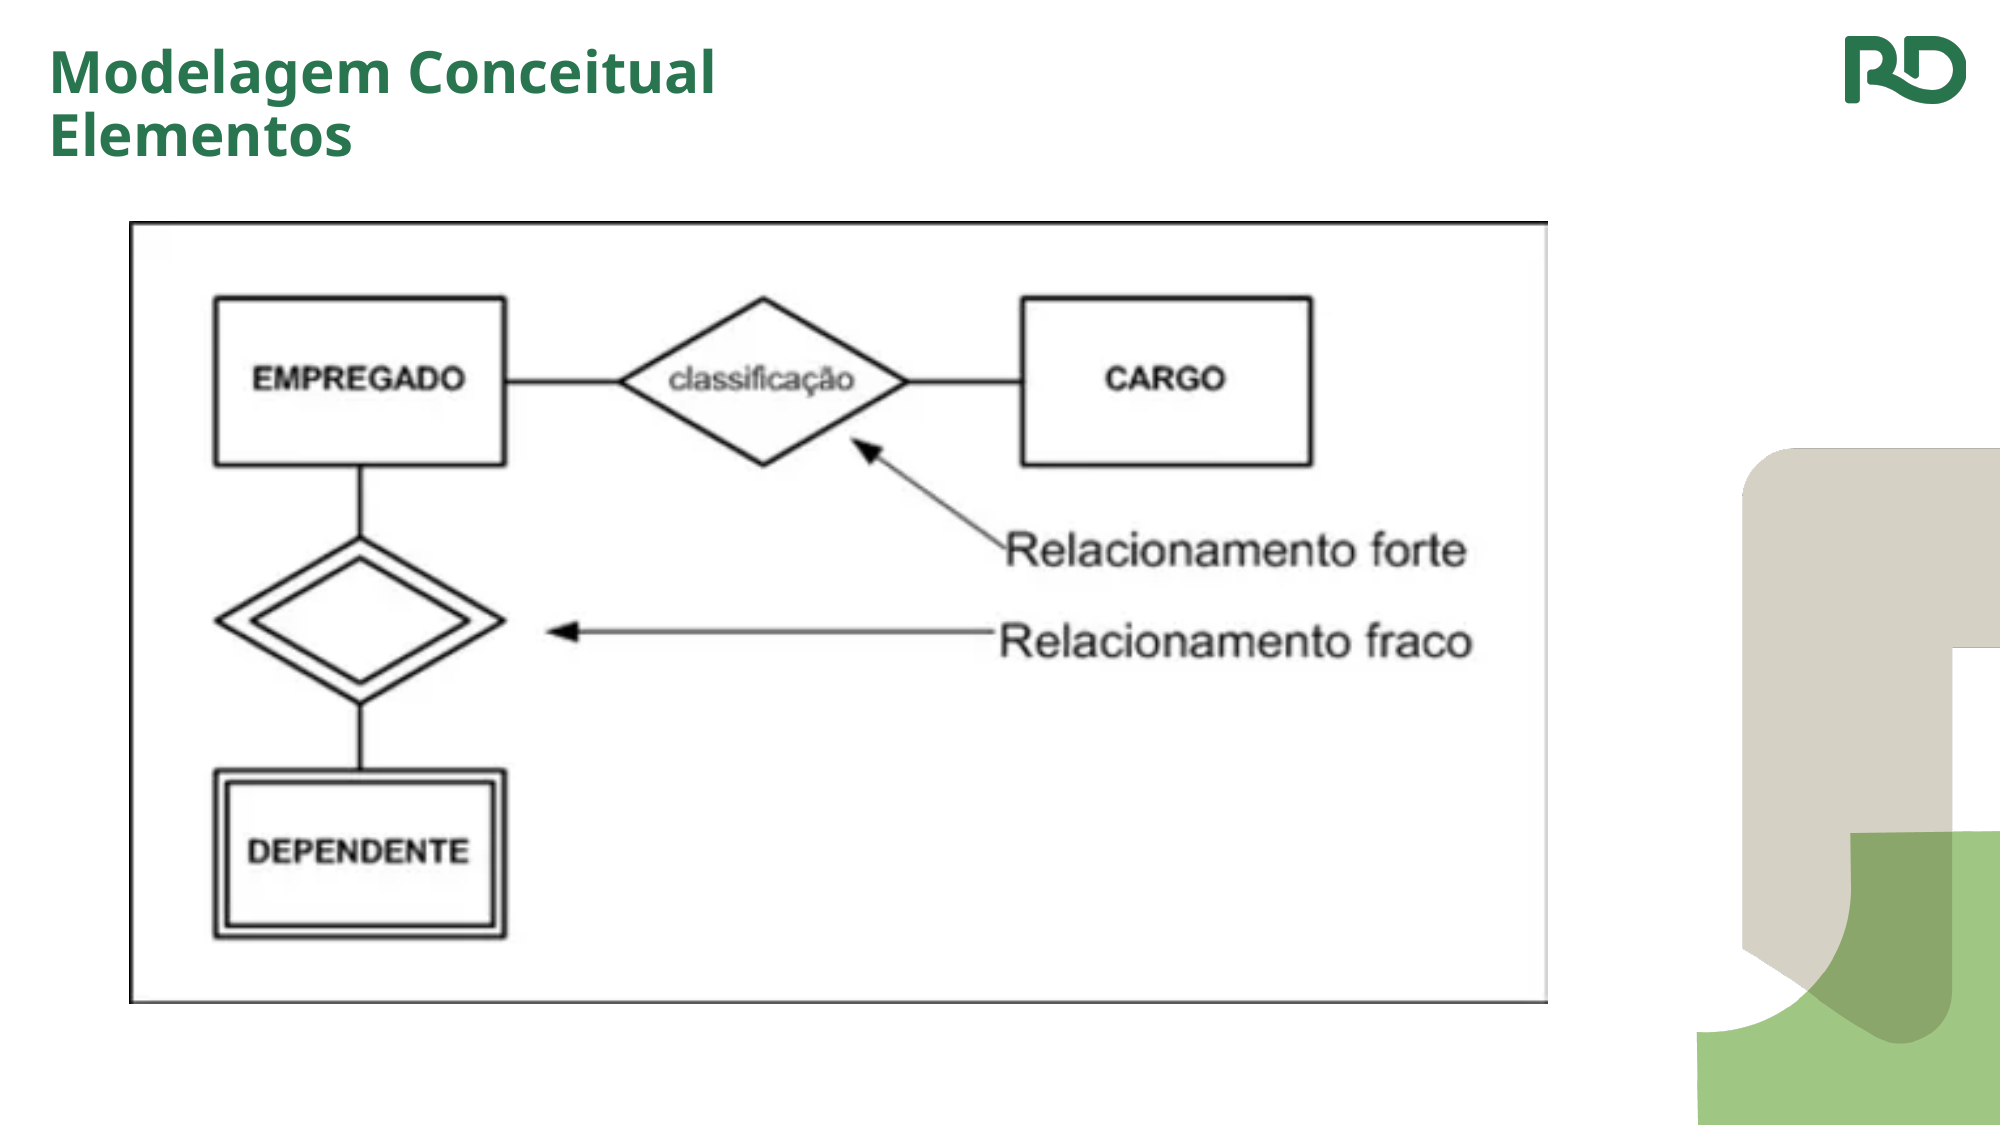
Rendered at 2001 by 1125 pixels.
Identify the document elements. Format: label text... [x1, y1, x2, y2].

picture [1683, 416, 2000, 1125]
picture [129, 221, 1548, 1004]
text_box Modelagem Conceitual Elementos [33, 35, 1477, 180]
